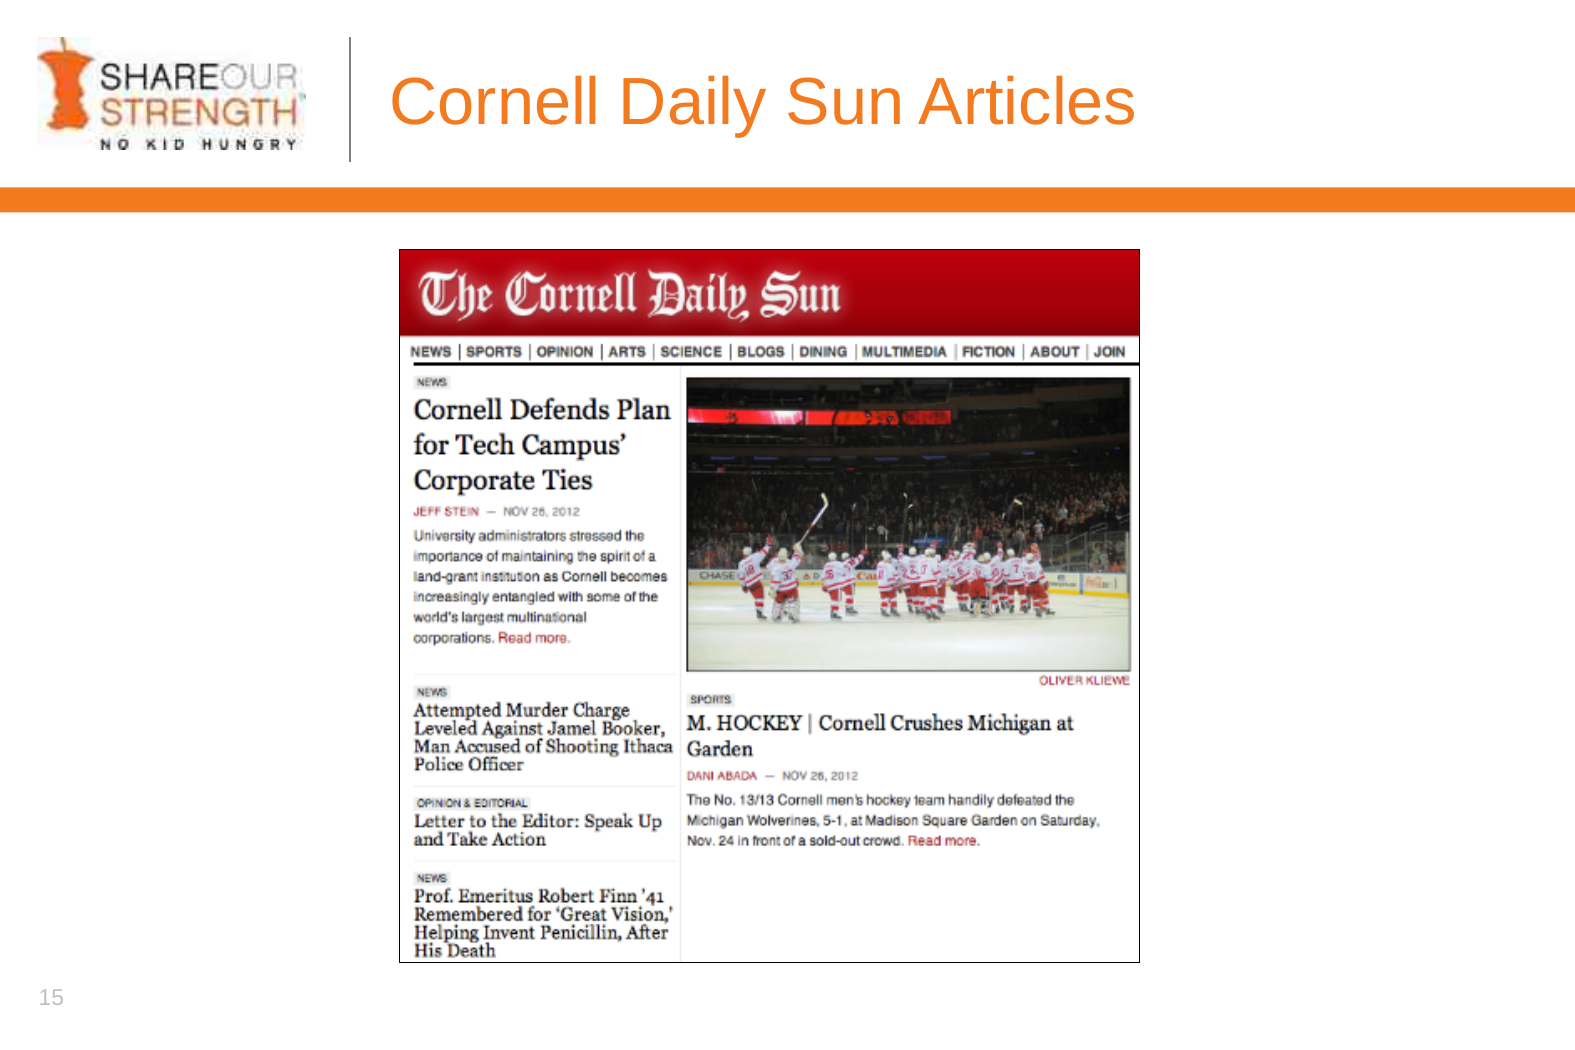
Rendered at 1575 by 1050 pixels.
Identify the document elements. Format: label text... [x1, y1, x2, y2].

picture [399, 249, 1140, 963]
picture [37, 37, 306, 150]
title Cornell Daily Sun Articles [375, 50, 1513, 146]
